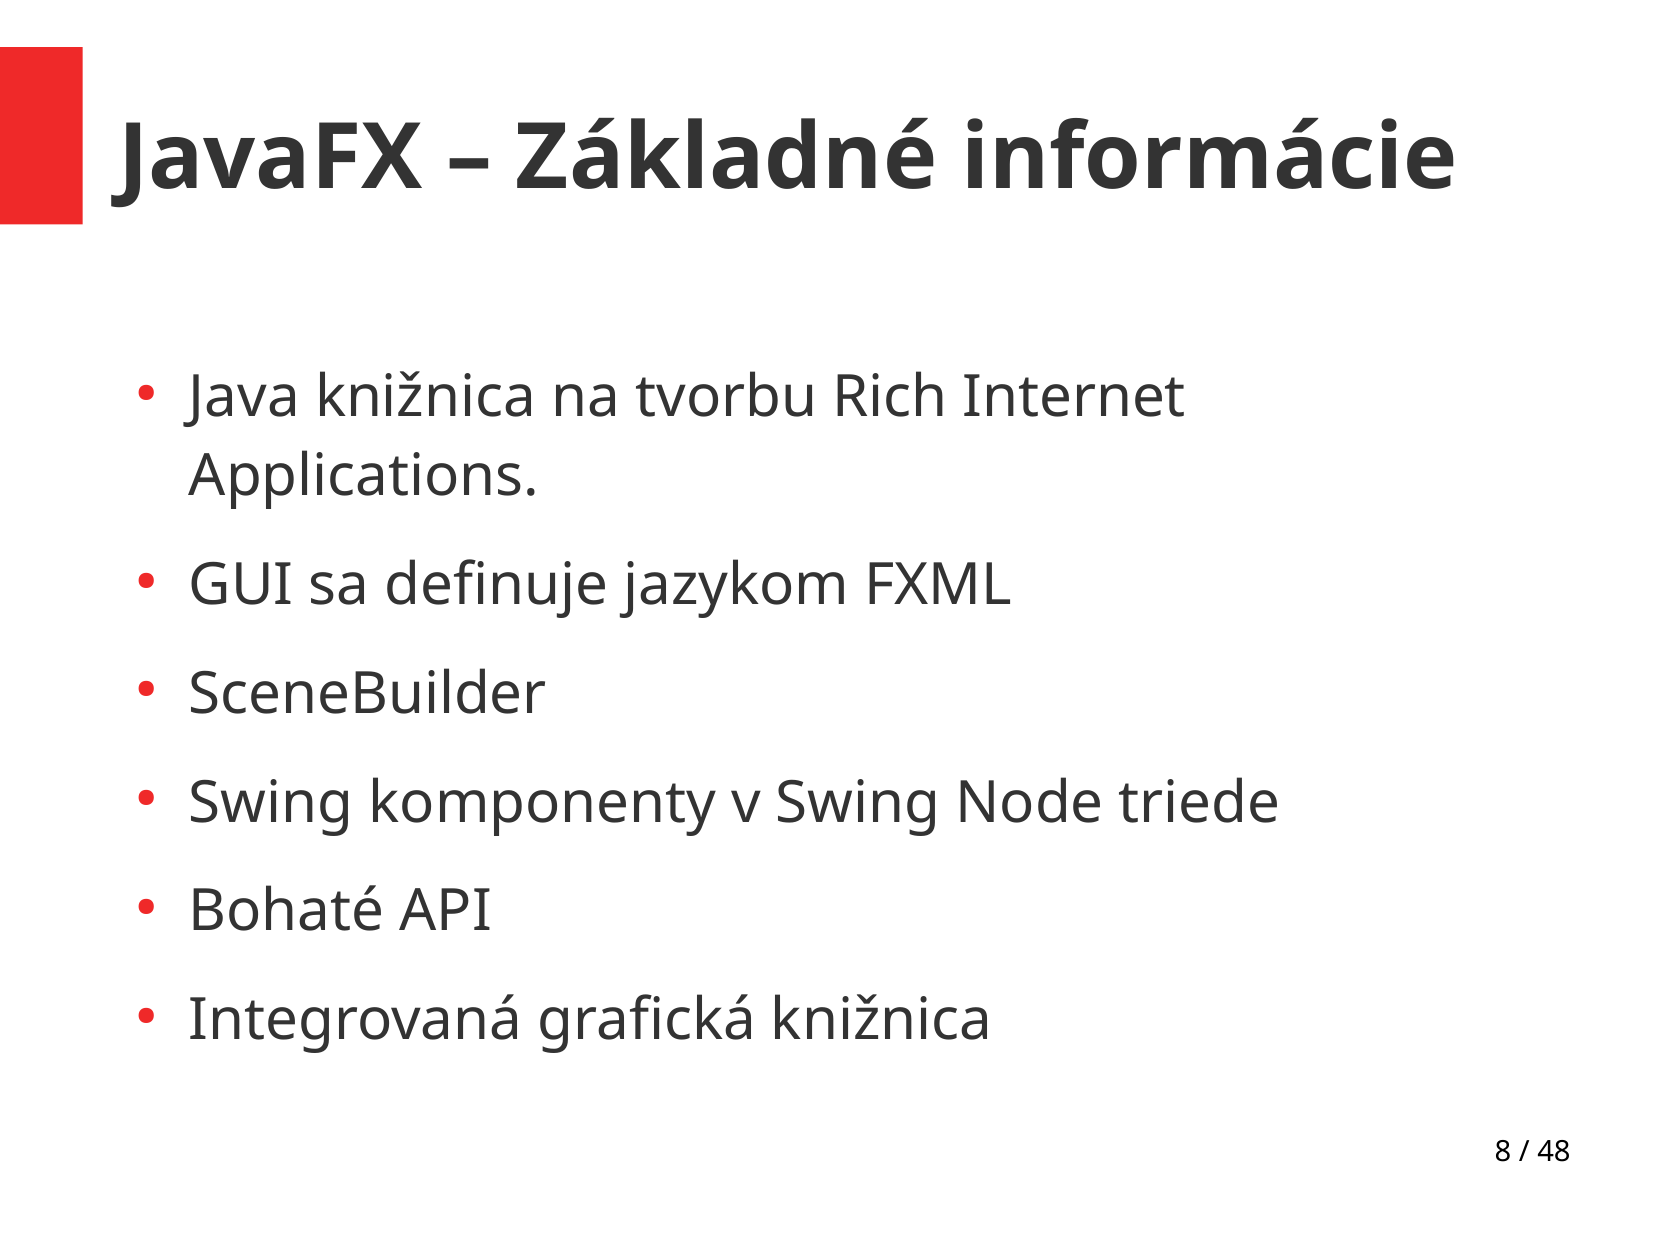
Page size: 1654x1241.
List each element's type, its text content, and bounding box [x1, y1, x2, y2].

list Java knižnica na tvorbu Rich Internet Applications. GUI sa definuje jazykom FXML SceneBuilder Swing komponenty v Swing Node triede Bohaté API Integrovaná grafická knižnica [118, 354, 1536, 1074]
title JavaFX – Základné informácie [118, 45, 1571, 260]
